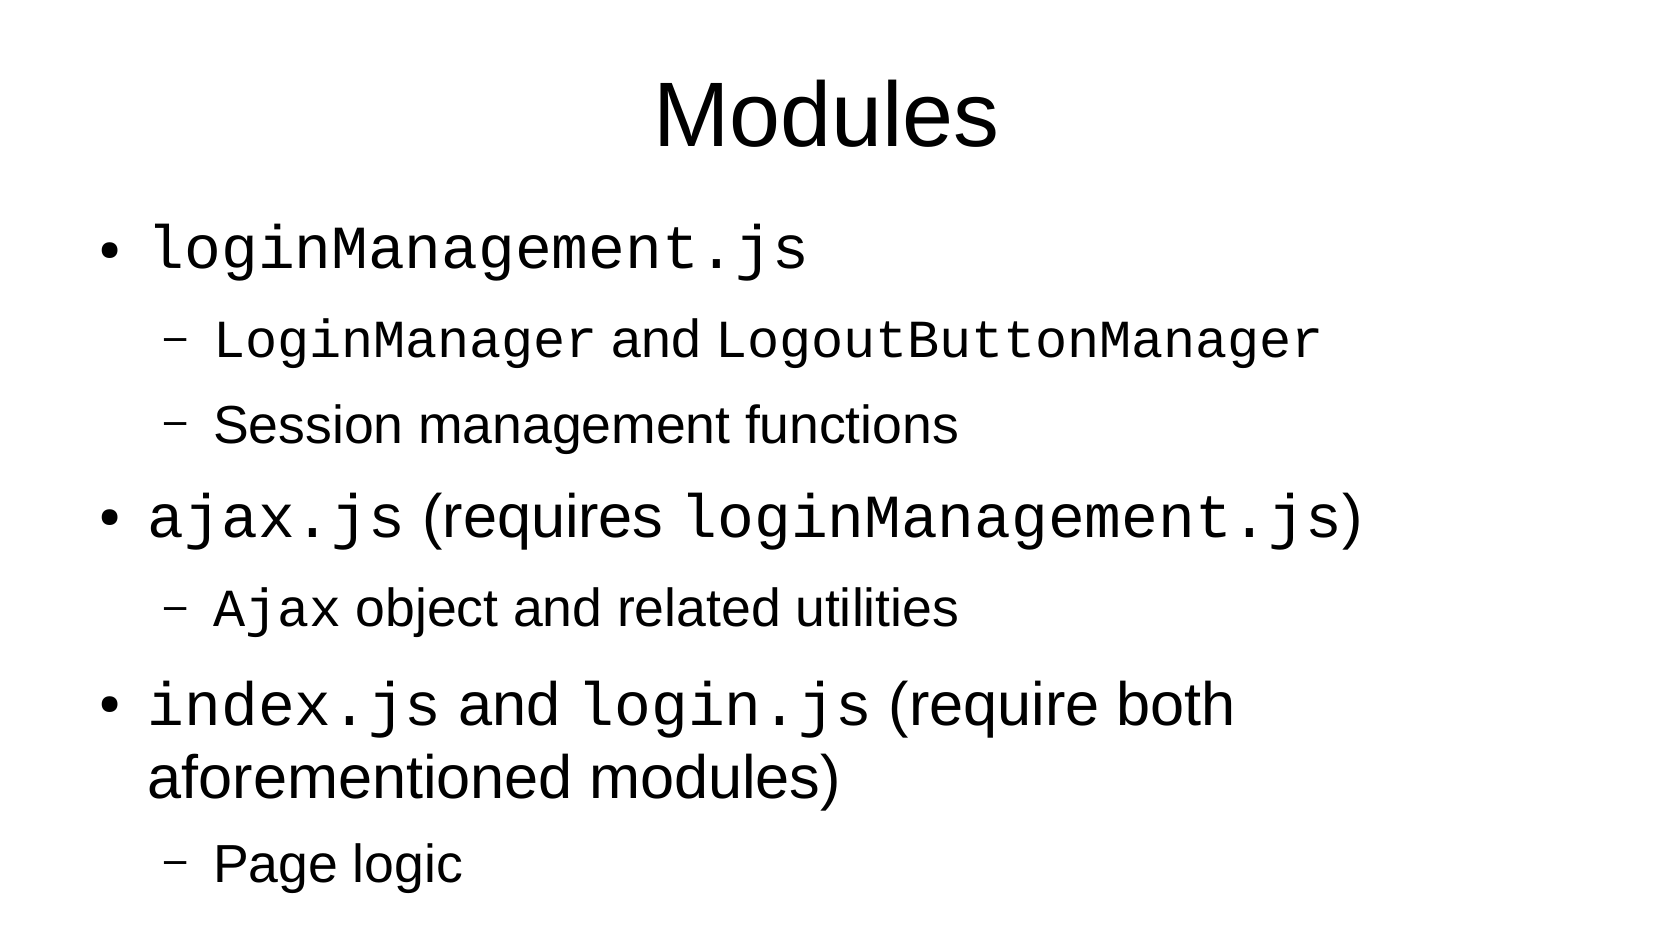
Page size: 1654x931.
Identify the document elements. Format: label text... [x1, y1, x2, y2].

list loginManagement.js LoginManager and LogoutButtonManager Session management functions ajax.js (requires loginManagement.js) Ajax object and related utilities index.js and login.js (require both aforementioned modules) Page logic [82, 217, 1571, 901]
title Modules [82, 37, 1571, 193]
